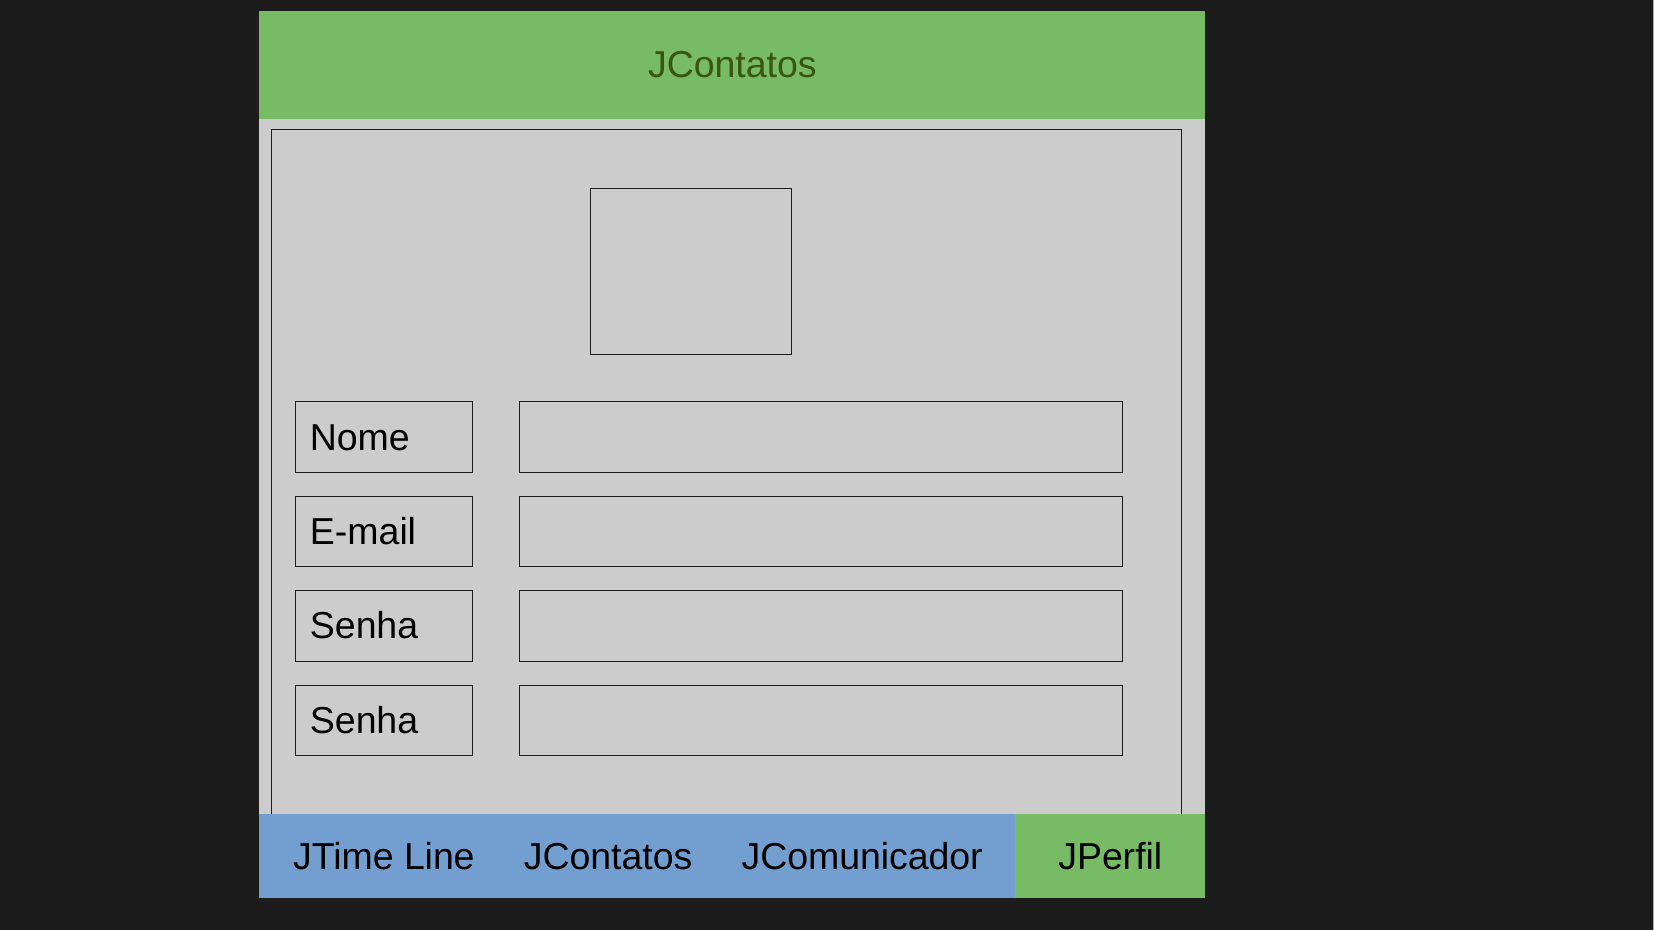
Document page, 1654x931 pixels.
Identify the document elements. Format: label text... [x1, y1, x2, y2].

text_box JContatos [259, 11, 1205, 119]
text_box JContatos [507, 814, 708, 898]
text_box JTime Line [259, 814, 507, 898]
text_box Nome [295, 401, 473, 473]
text_box JComunicador [708, 814, 1015, 898]
text_box JPerfil [1015, 814, 1205, 898]
text_box Senha [295, 590, 473, 662]
text_box [259, 119, 1205, 814]
text_box E-mail [295, 496, 473, 567]
text_box Senha [295, 685, 473, 756]
